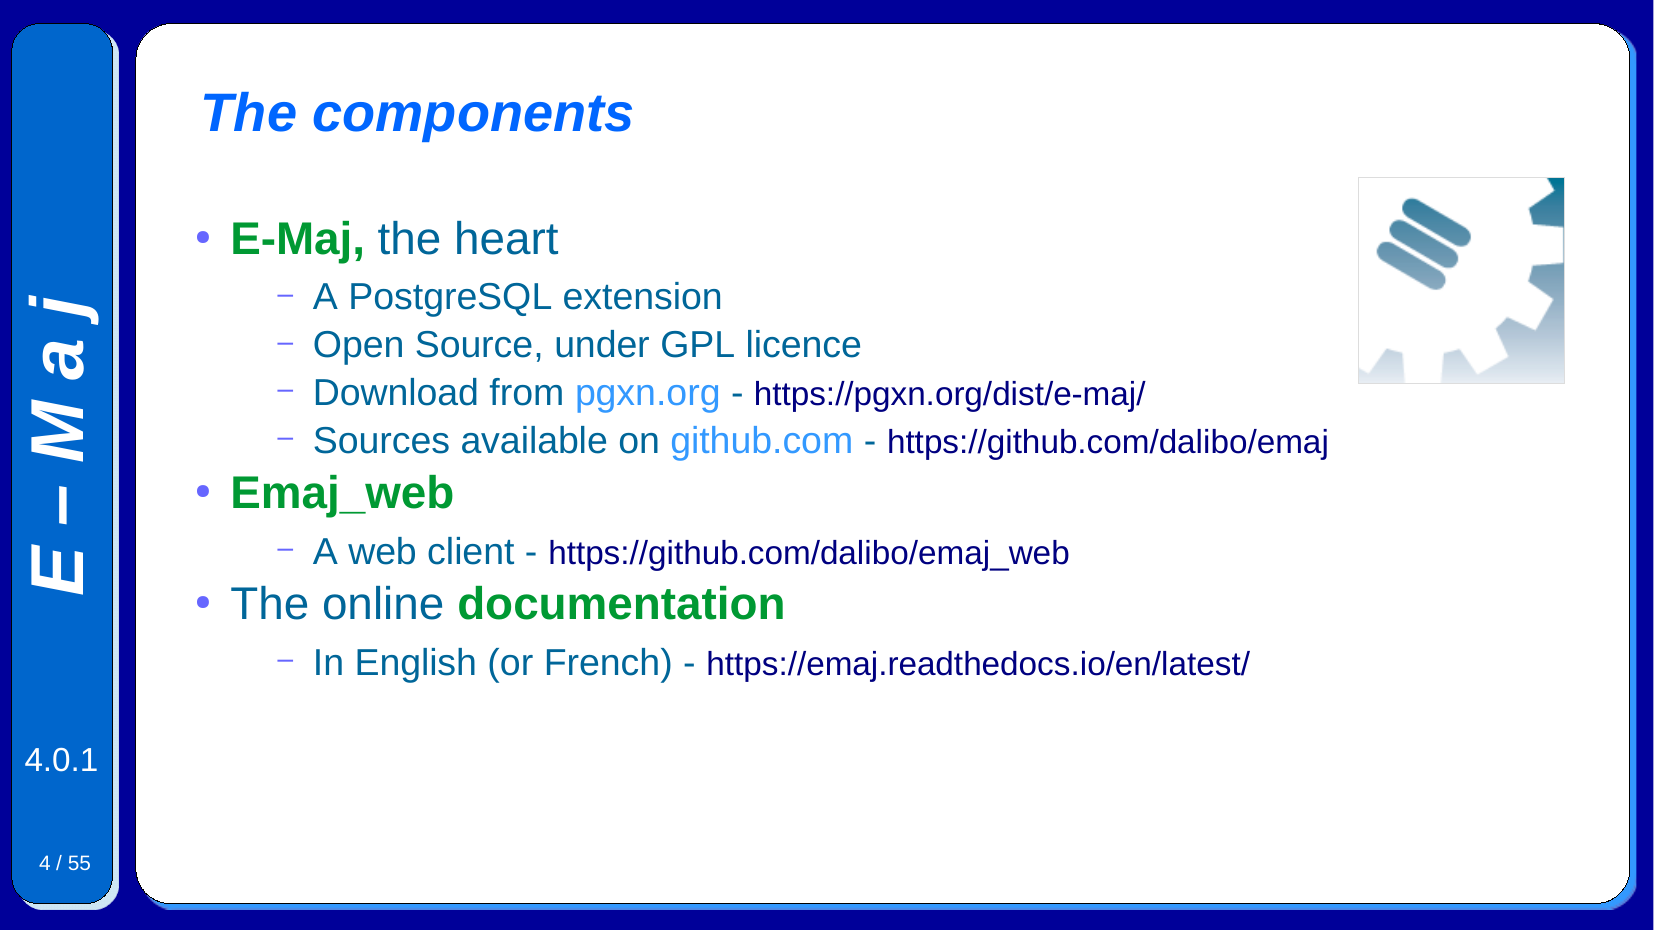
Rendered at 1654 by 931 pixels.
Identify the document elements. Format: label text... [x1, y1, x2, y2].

list E-Maj, the heart A PostgreSQL extension Open Source, under GPL licence Download from pgxn.org - https://pgxn.org/dist/e-maj/ Sources available on github.com - https://github.com/dalibo/emaj Emaj_web A web client - https://github.com/dalibo/emaj_web The online documentation In English (or French) - https://emaj.readthedocs.io/en/latest/ [177, 212, 1587, 804]
title The components [200, 34, 1575, 191]
picture [1358, 177, 1565, 384]
